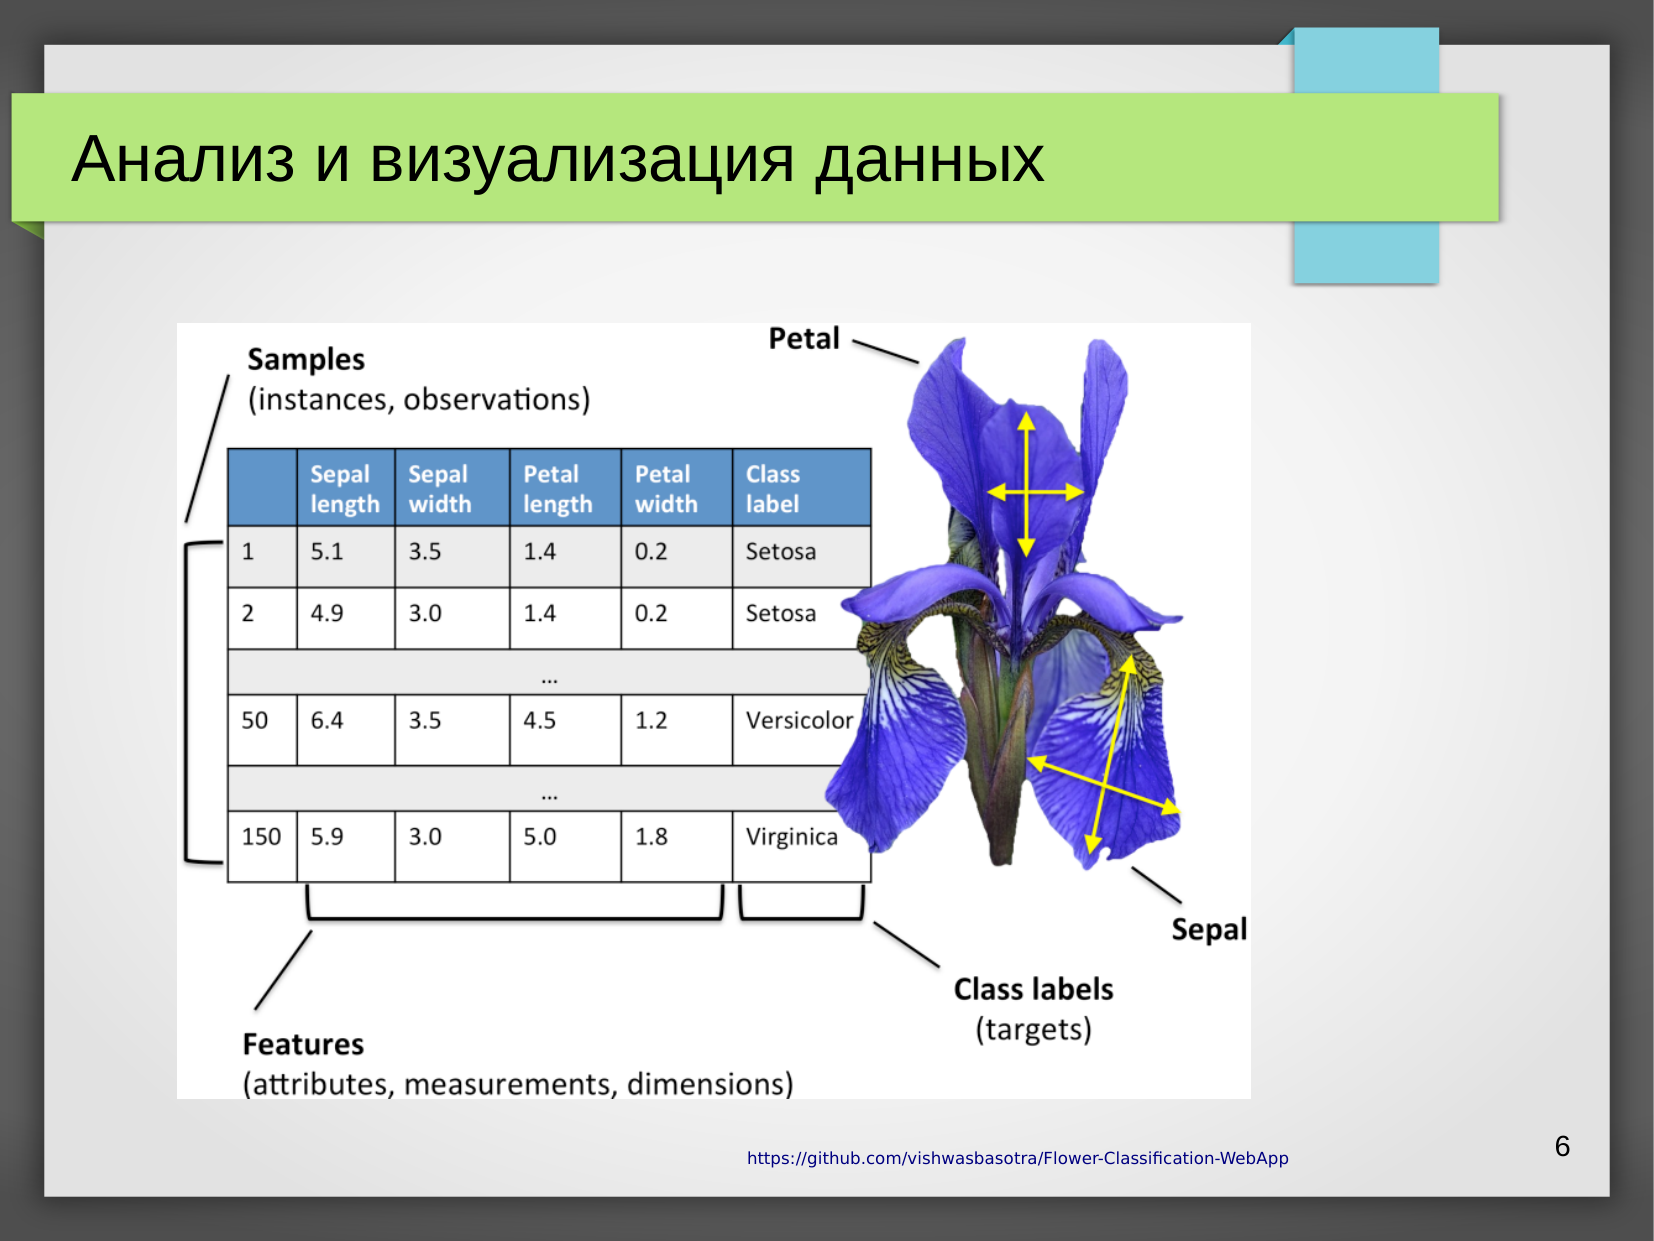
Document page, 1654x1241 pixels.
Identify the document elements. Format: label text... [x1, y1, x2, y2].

picture [0, 0, 1654, 1241]
text_box https://github.com/vishwasbasotra/Flower-Classification-WebApp [732, 1122, 1547, 1216]
title Анализ и визуализация данных [71, 118, 1205, 199]
